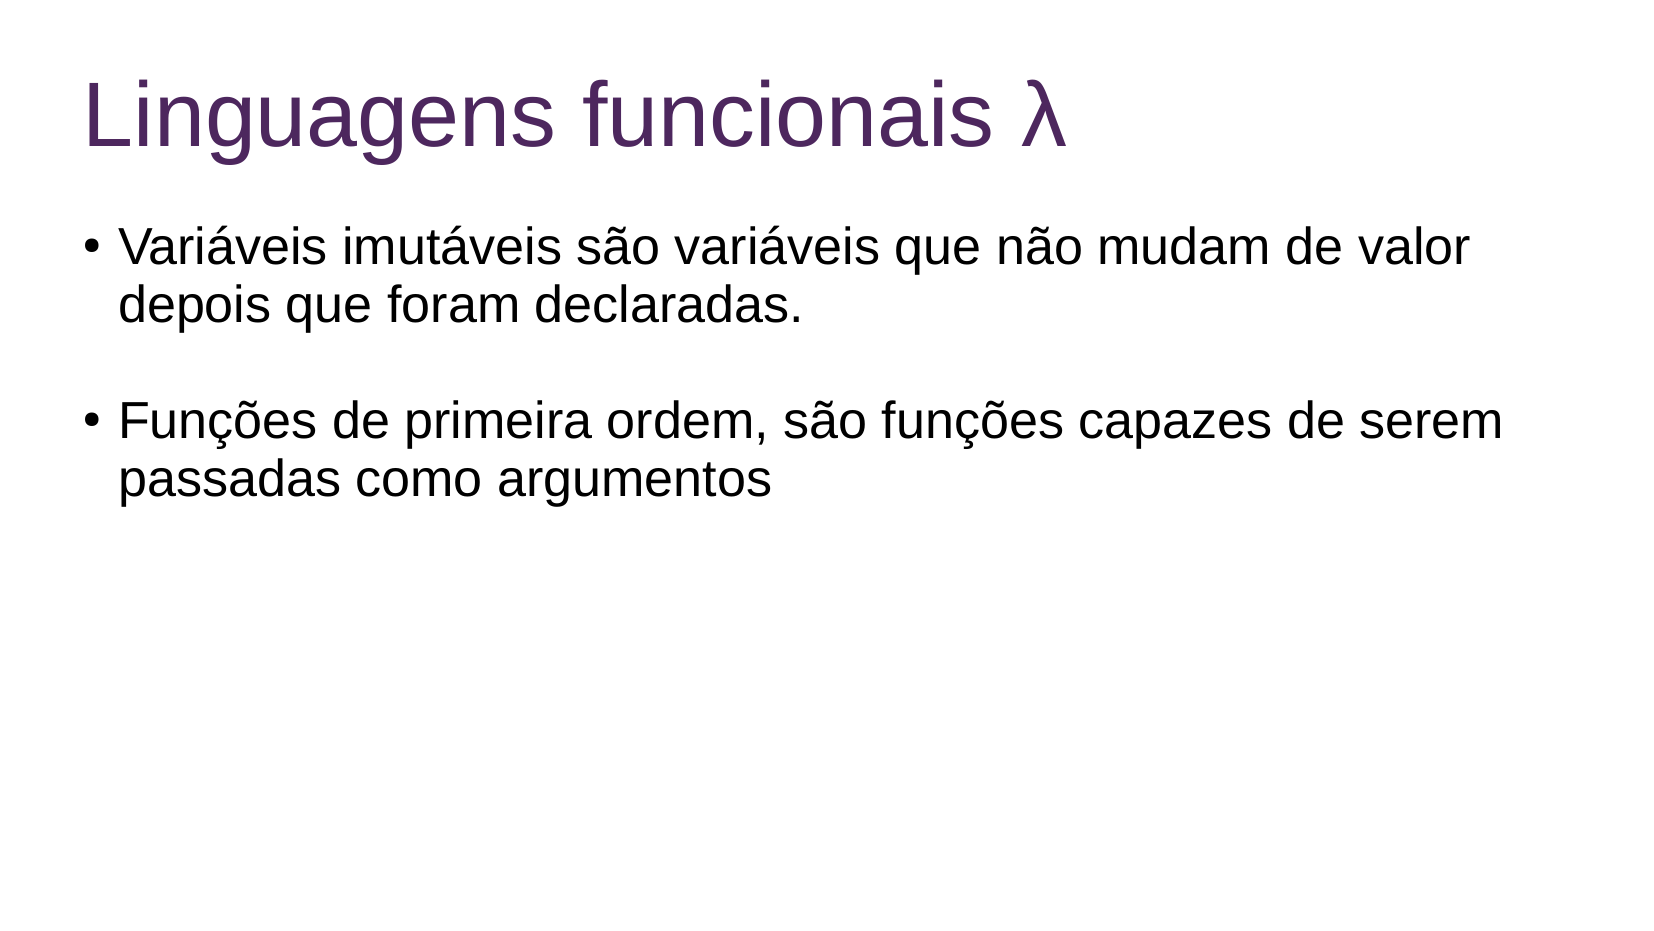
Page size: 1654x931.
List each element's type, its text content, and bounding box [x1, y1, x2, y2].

subtitle Variáveis imutáveis são variáveis que não mudam de valor depois que foram declaradas. Funções de primeira ordem, são funções capazes de serem passadas como argumentos [82, 217, 1571, 798]
title Linguagens funcionais λ [82, 37, 1571, 193]
